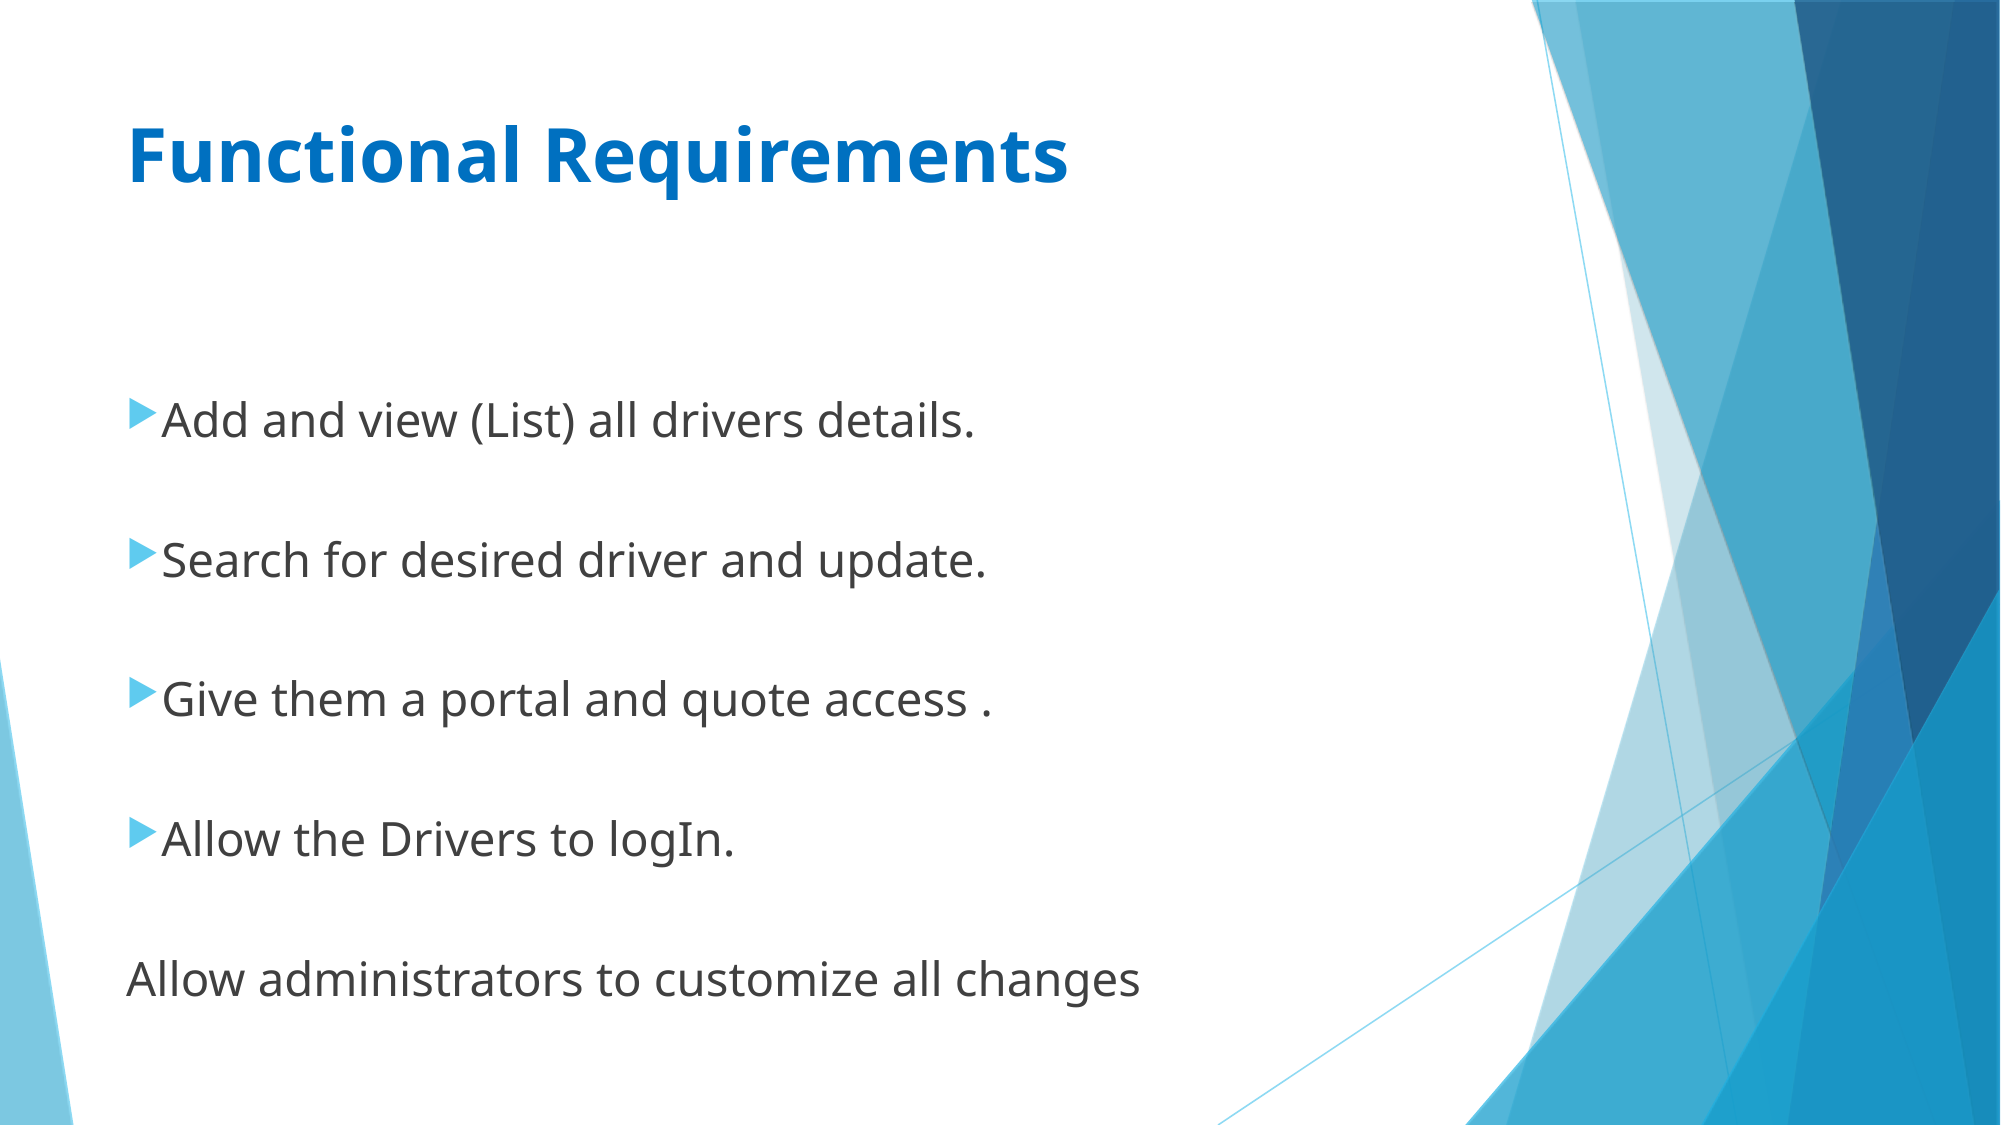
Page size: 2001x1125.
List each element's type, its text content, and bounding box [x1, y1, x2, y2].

list Add and view (List) all drivers details. Search for desired driver and update. Give them a portal and quote access . Allow the Drivers to logIn. Allow administrators to customize all changes [111, 382, 1522, 1020]
title Functional Requirements [111, 99, 1522, 317]
